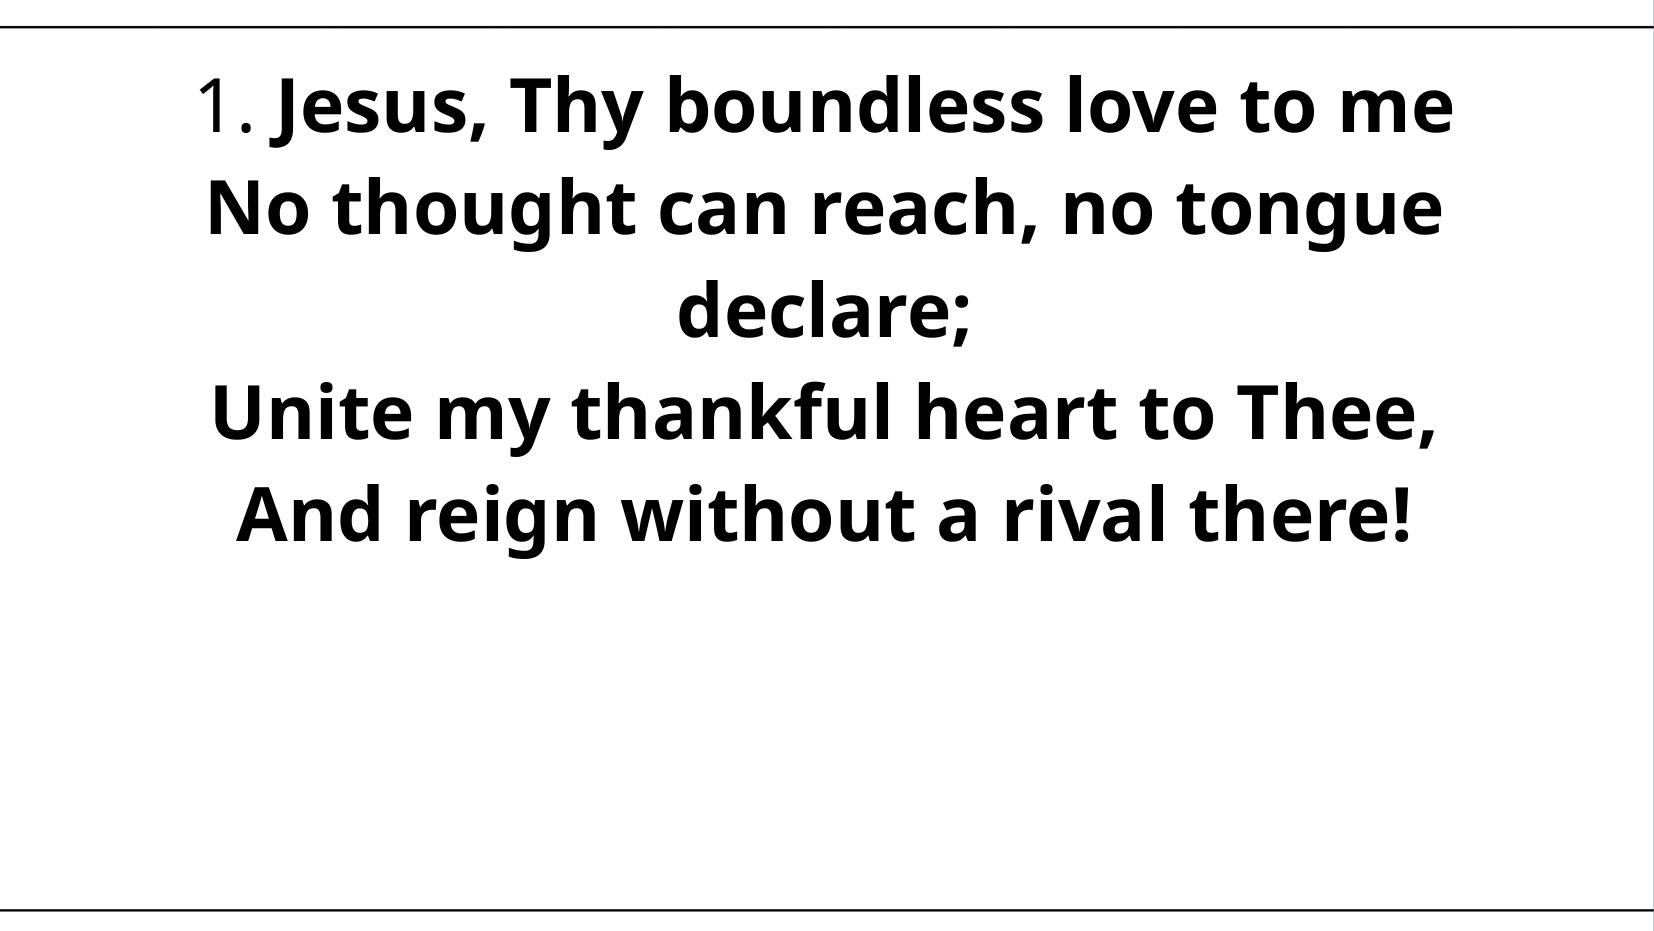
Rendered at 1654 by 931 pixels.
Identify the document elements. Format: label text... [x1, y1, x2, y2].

text_box 1. Jesus, Thy boundless love to me No thought can reach, no tongue declare; Unite my thankful heart to Thee, And reign without a rival there! [75, 45, 1576, 475]
picture [0, 0, 1654, 931]
